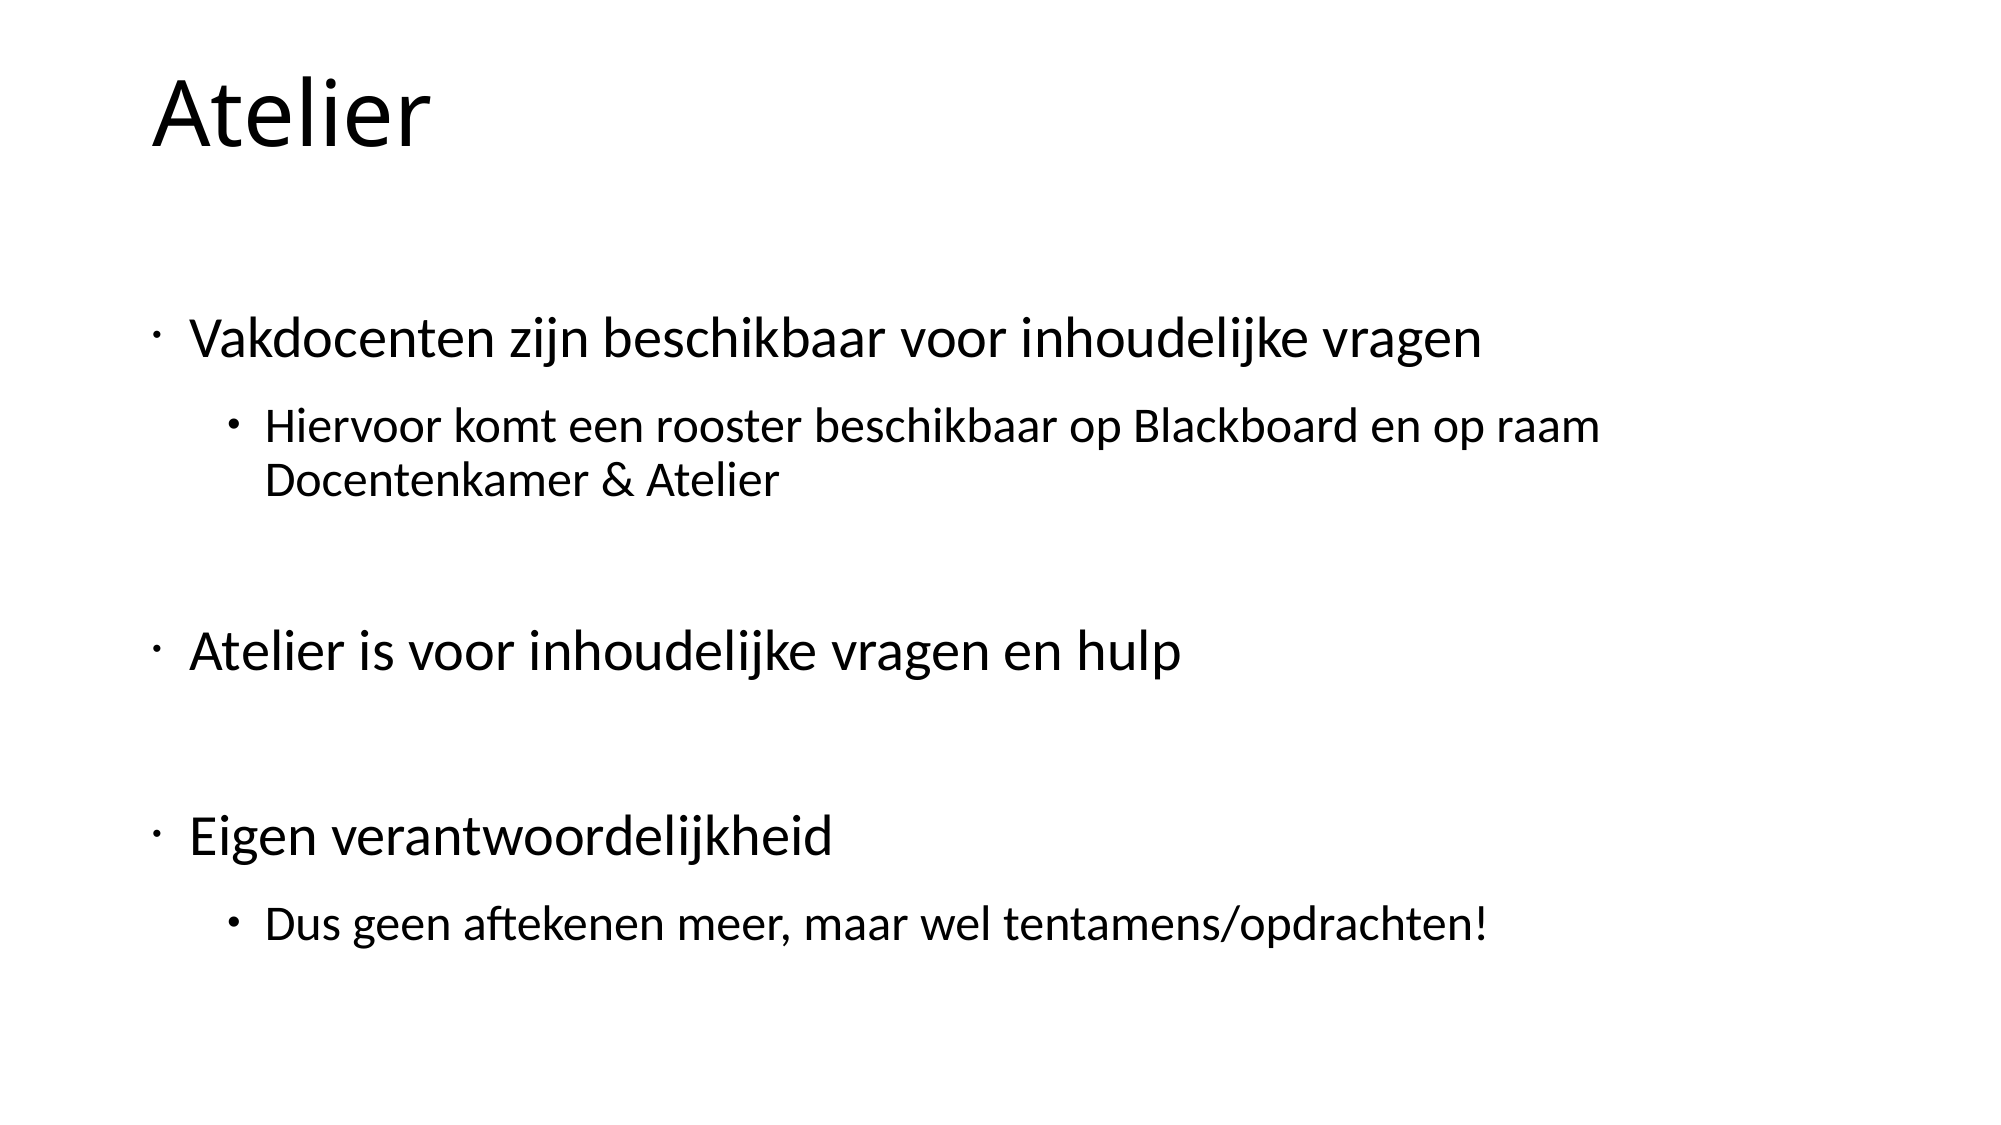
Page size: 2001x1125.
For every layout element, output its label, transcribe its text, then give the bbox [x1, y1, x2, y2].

title Atelier [137, 59, 1863, 278]
list Vakdocenten zijn beschikbaar voor inhoudelijke vragen Hiervoor komt een rooster beschikbaar op Blackboard en op raam Docentenkamer & Atelier Atelier is voor inhoudelijke vragen en hulp Eigen verantwoordelijkheid Dus geen aftekenen meer, maar wel tentamens/opdrachten! [137, 299, 1863, 1014]
